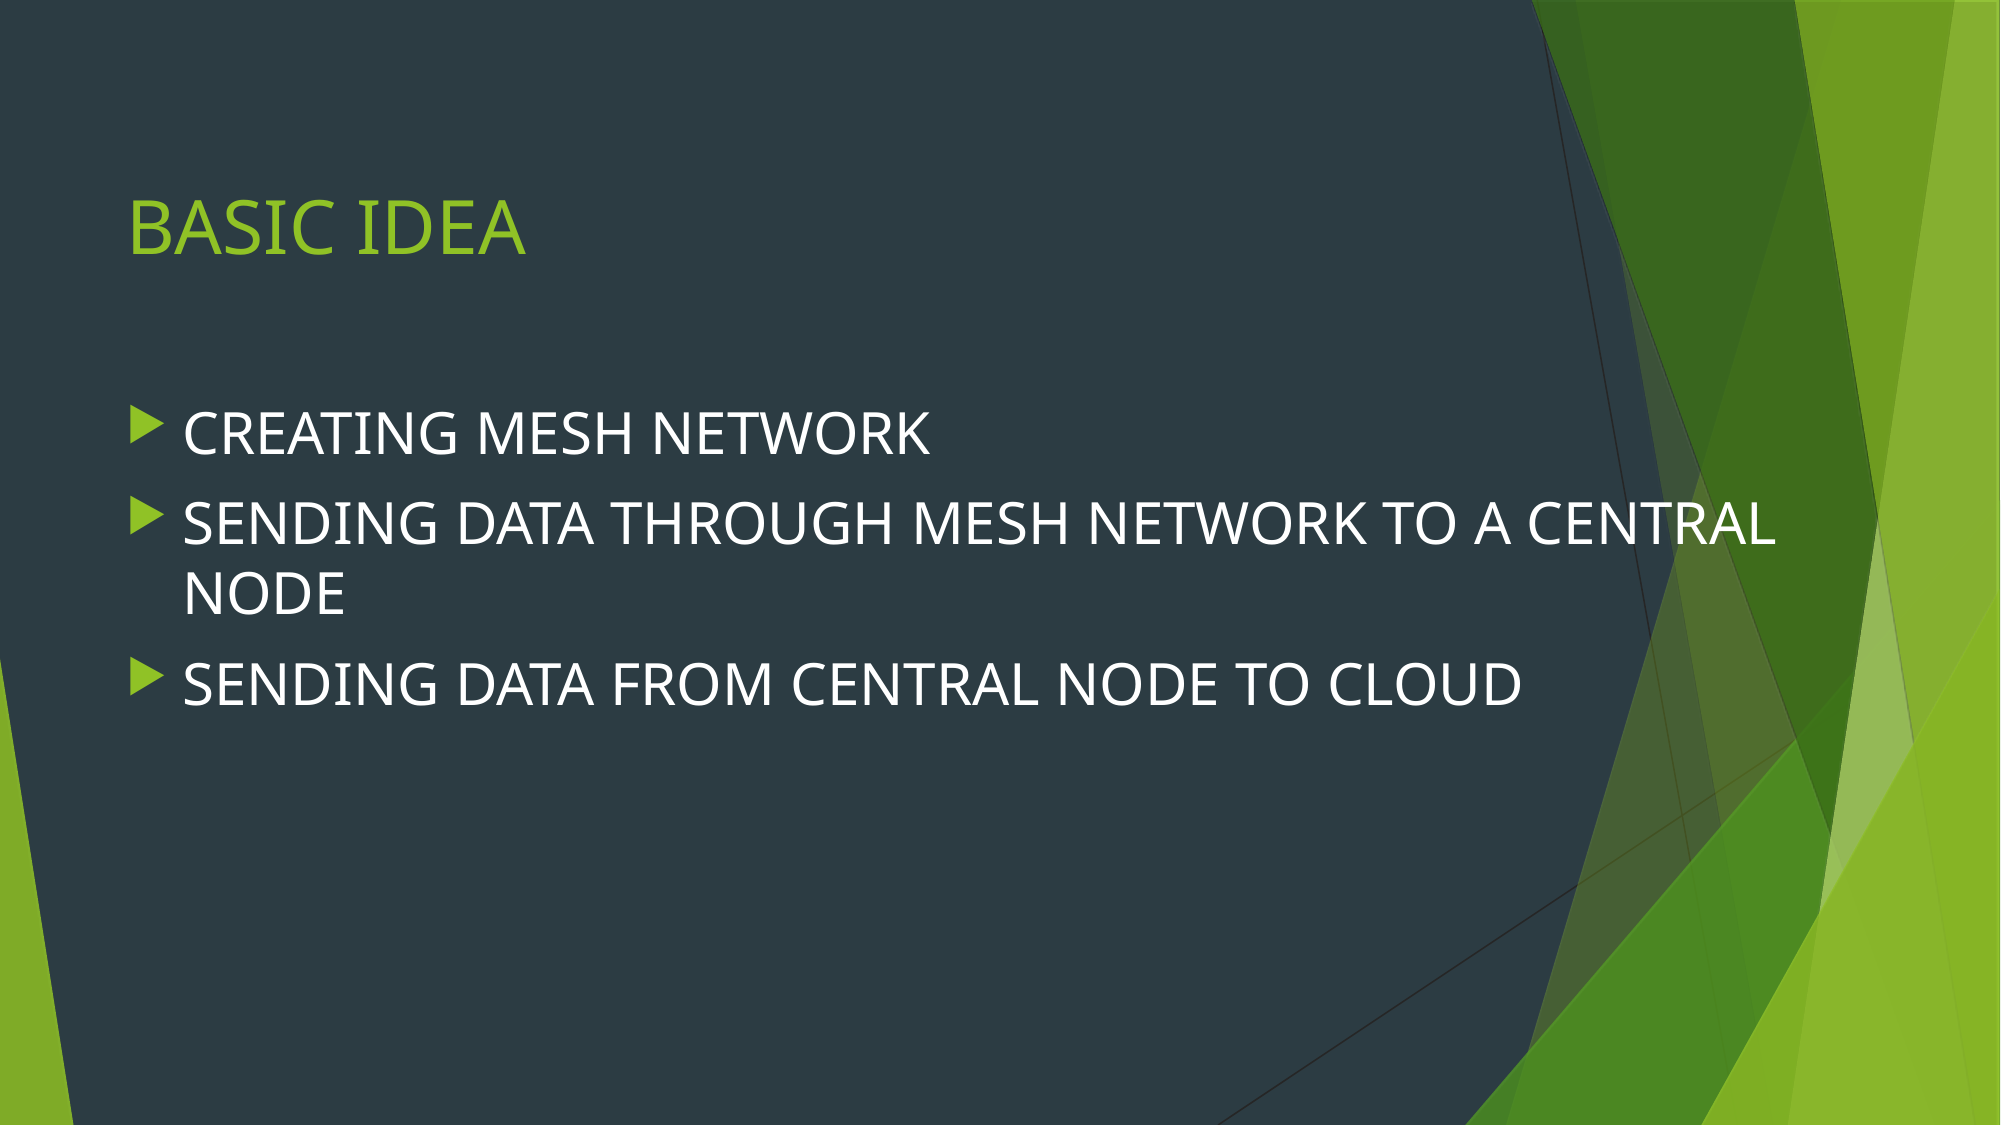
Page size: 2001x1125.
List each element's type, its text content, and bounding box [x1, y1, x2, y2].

list CREATING MESH NETWORK SENDING DATA THROUGH MESH NETWORK TO A CENTRAL NODE SENDING DATA FROM CENTRAL NODE TO CLOUD [111, 388, 1863, 1025]
title BASIC IDEA [111, 171, 1522, 388]
